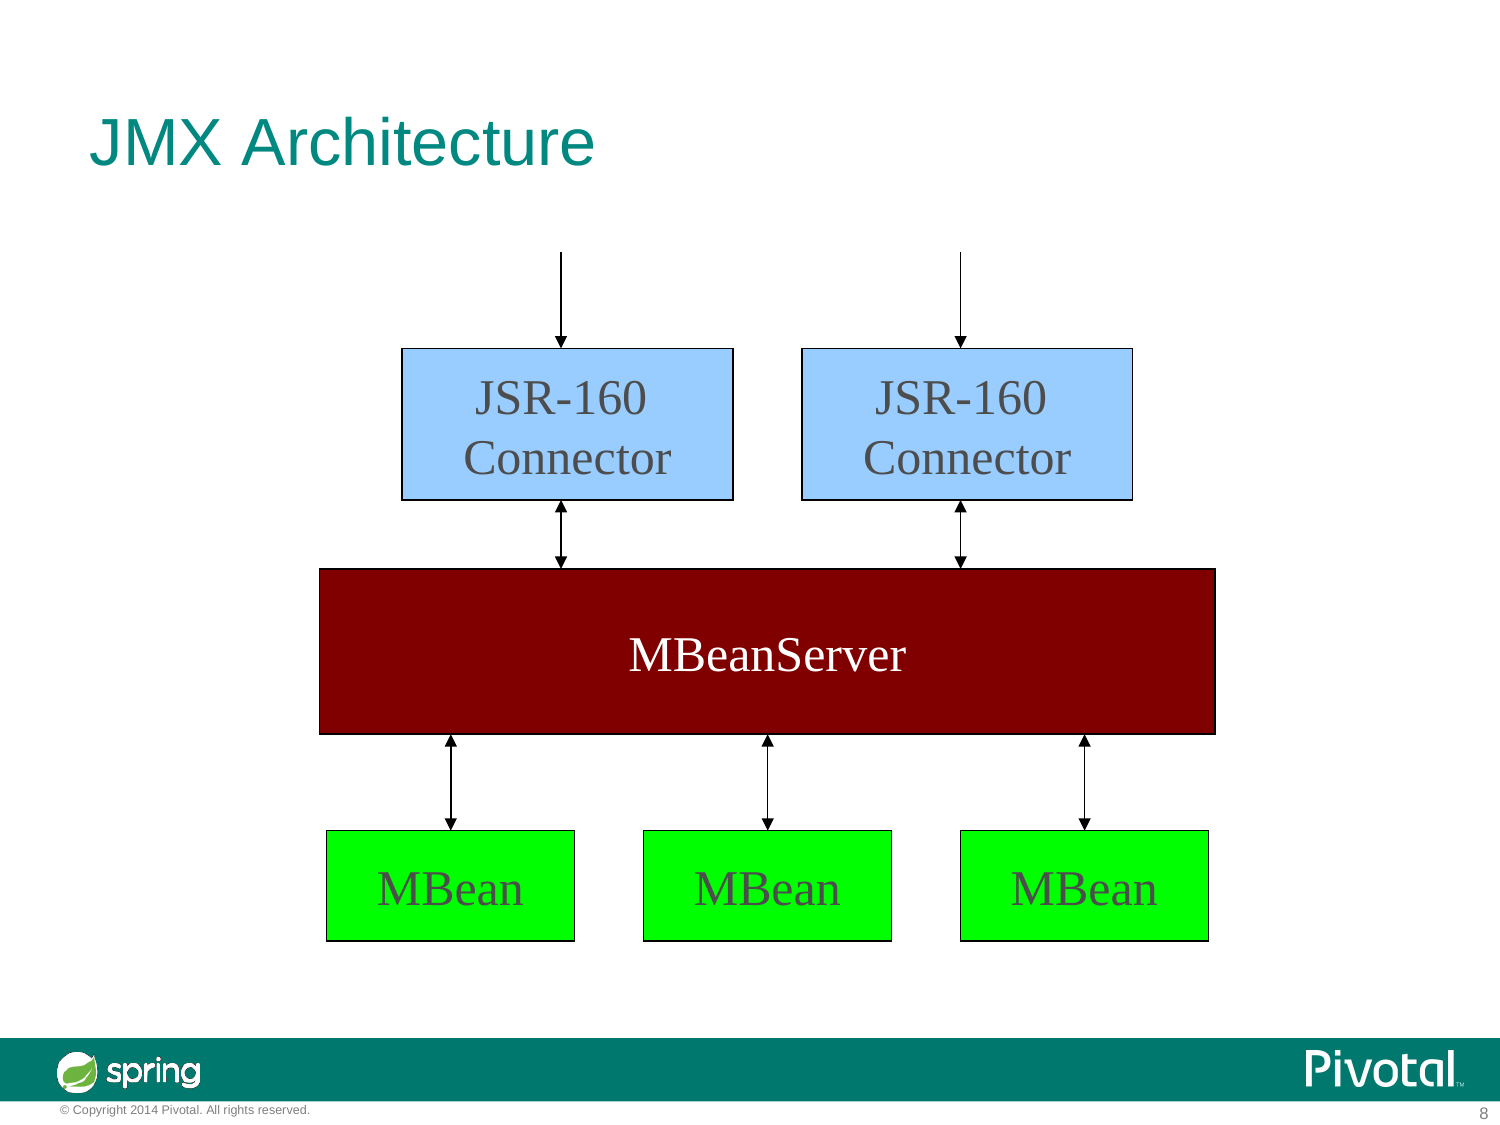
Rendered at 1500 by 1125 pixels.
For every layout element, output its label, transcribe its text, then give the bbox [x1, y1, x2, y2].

title JMX Architecture [75, 45, 1426, 233]
text_box JSR-160 Connector [402, 348, 733, 500]
picture [32, 1041, 210, 1103]
text_box JSR-160 Connector [801, 348, 1133, 500]
text_box MBean [643, 830, 892, 941]
text_box MBean [960, 830, 1209, 941]
text_box MBeanServer [319, 568, 1216, 735]
picture [1306, 1050, 1464, 1087]
text_box MBean [326, 830, 575, 941]
